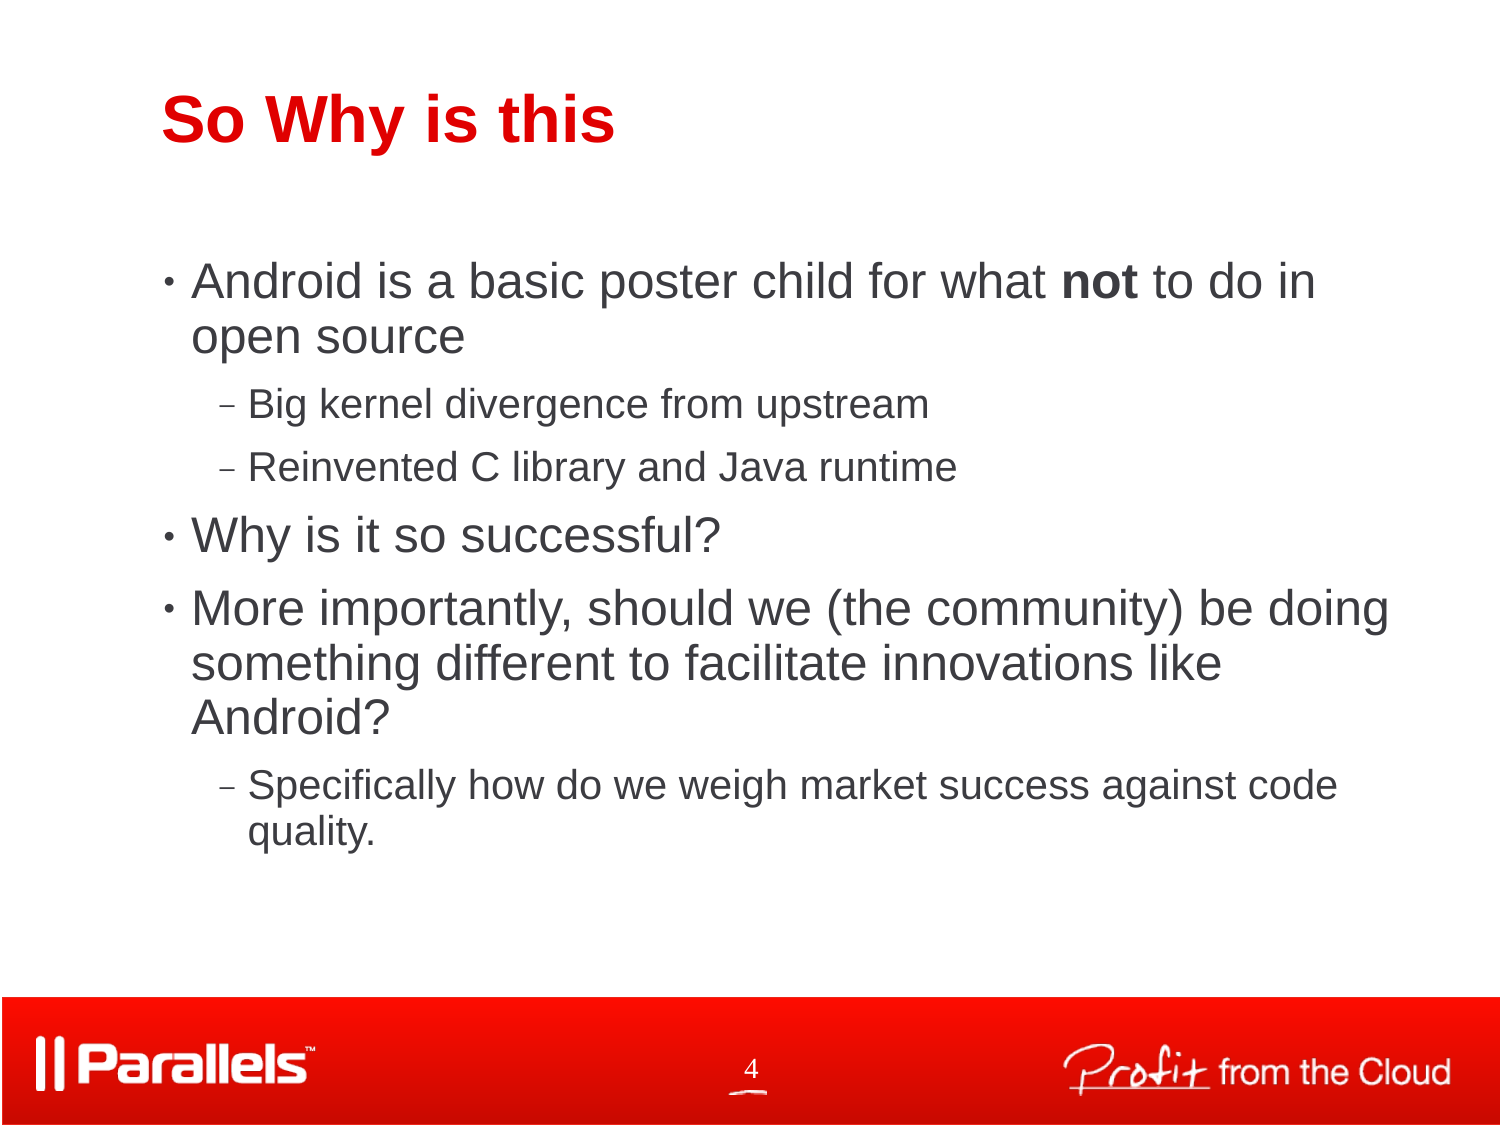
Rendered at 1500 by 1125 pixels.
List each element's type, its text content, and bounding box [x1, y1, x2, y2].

list Android is a basic poster child for what not to do in open source Big kernel divergence from upstream Reinvented C library and Java runtime Why is it so successful? More importantly, should we (the community) be doing something different to facilitate innovations like Android? Specifically how do we weigh market success against code quality. [163, 254, 1404, 998]
picture [727, 1090, 767, 1095]
title So Why is this [161, 41, 1383, 205]
picture [36, 1034, 318, 1091]
picture [1049, 1033, 1465, 1096]
